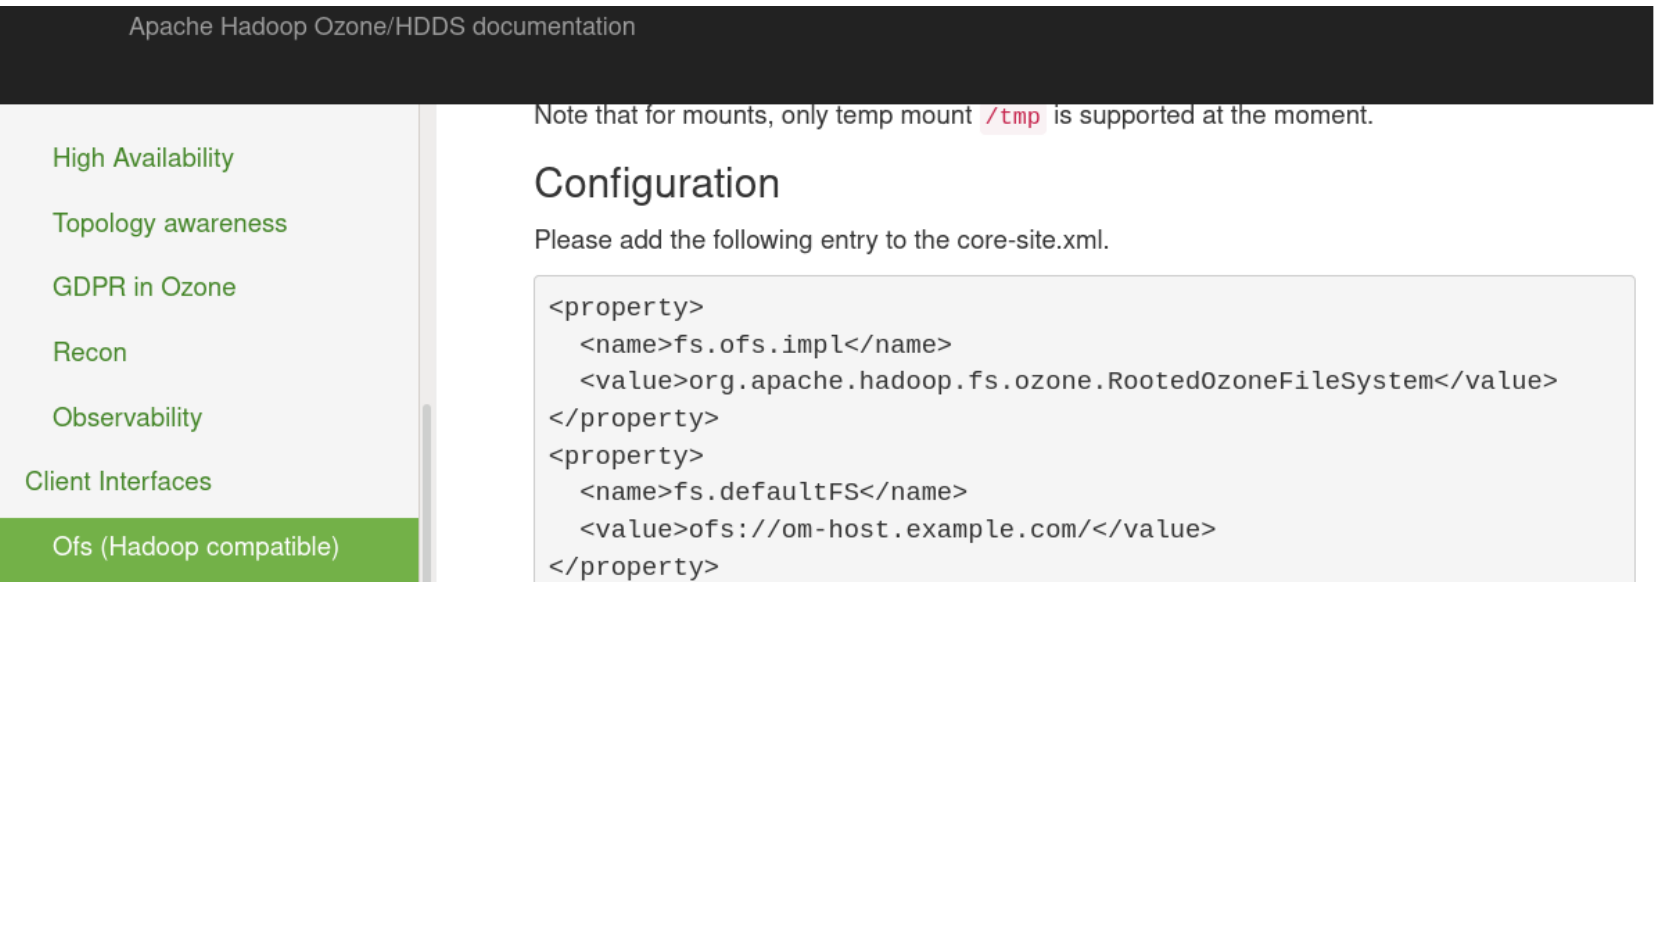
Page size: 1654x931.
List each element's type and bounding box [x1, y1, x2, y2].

picture [0, 6, 1654, 582]
